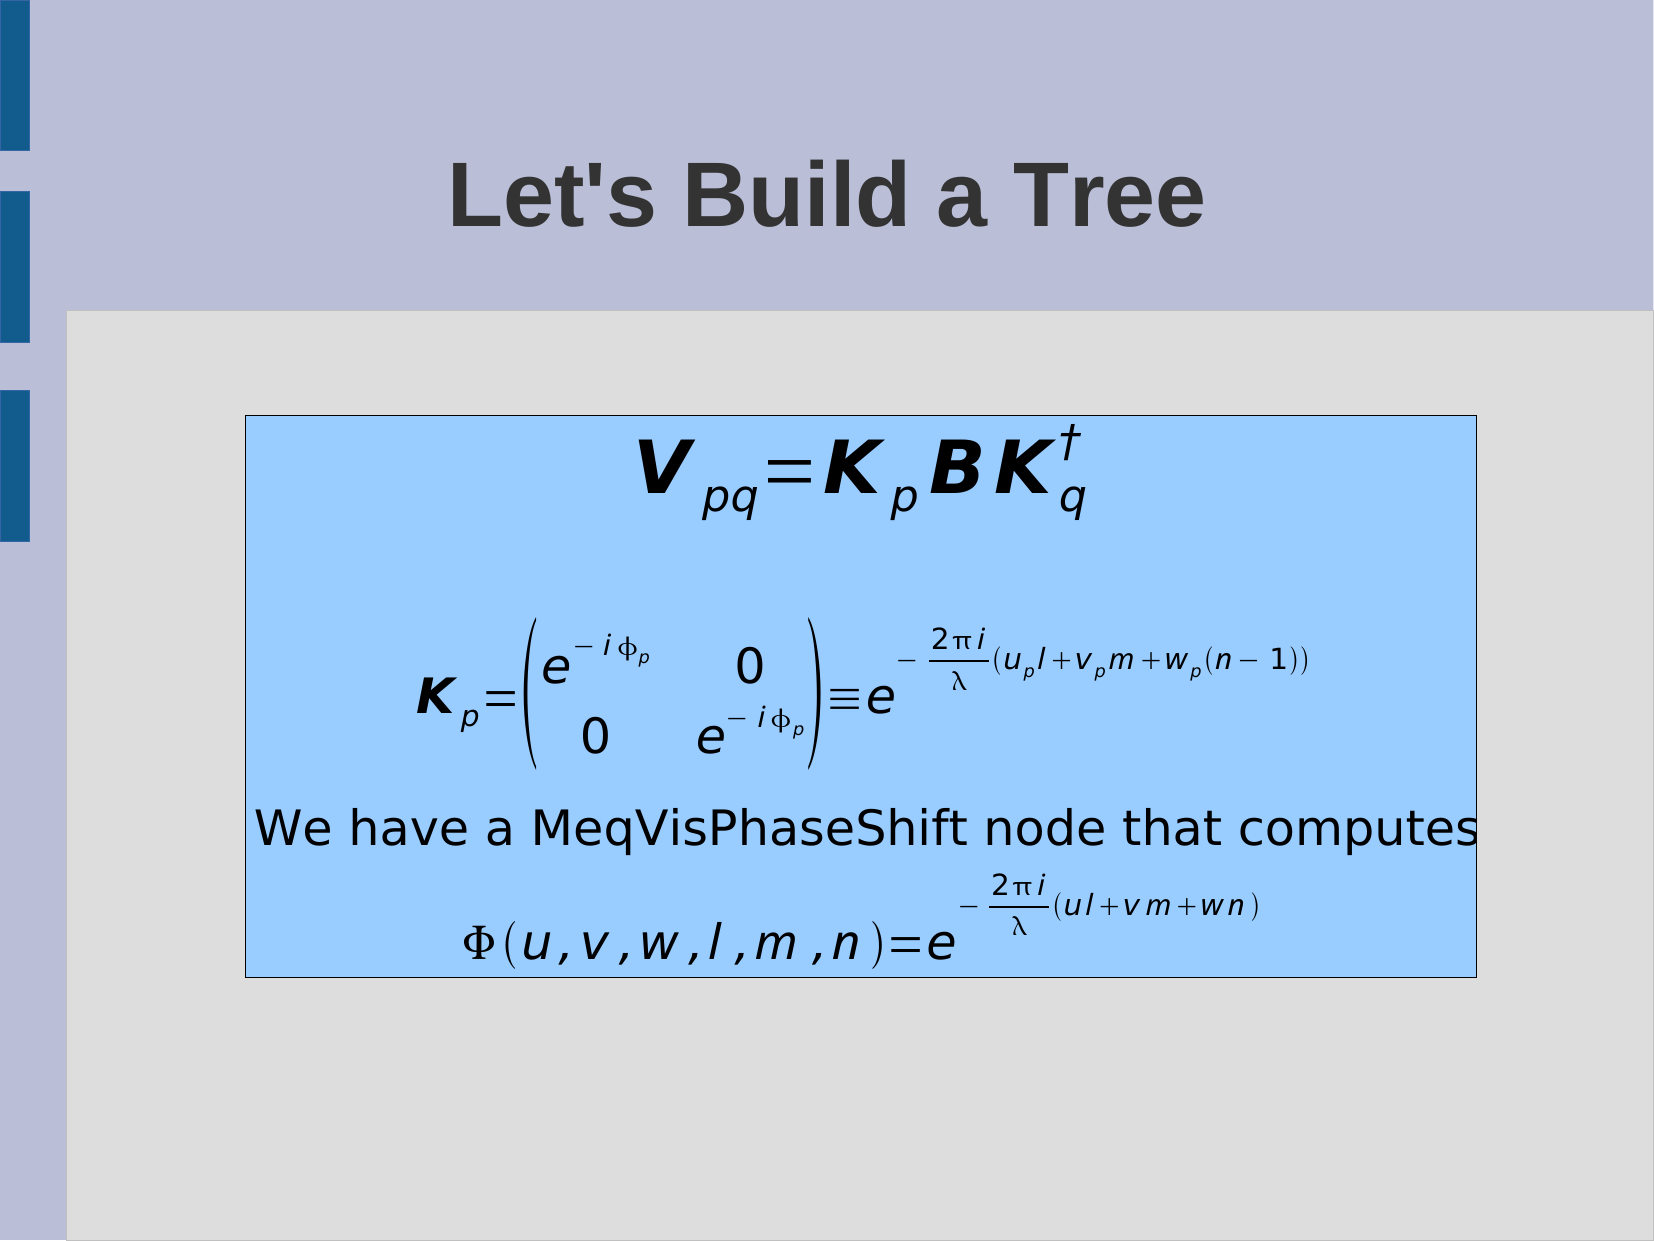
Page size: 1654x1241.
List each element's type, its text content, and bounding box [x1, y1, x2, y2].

chart [245, 415, 1477, 978]
title Let's Build a Tree [121, 91, 1534, 299]
